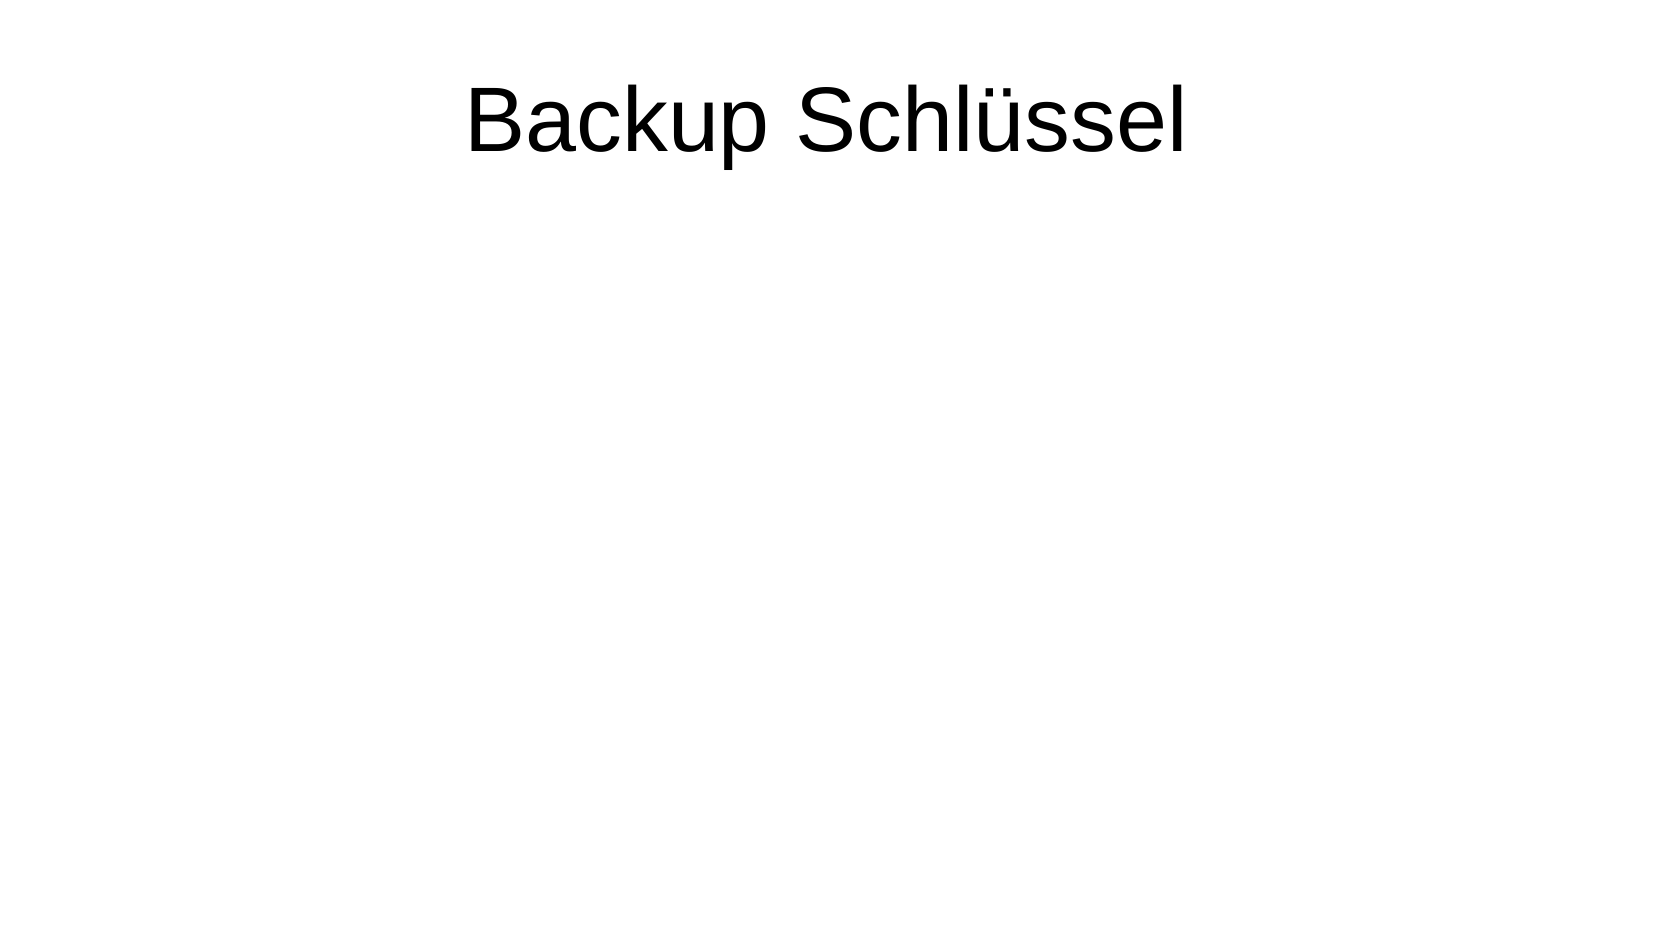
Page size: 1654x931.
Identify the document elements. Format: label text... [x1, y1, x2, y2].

title Backup Schlüssel [82, 37, 1571, 193]
